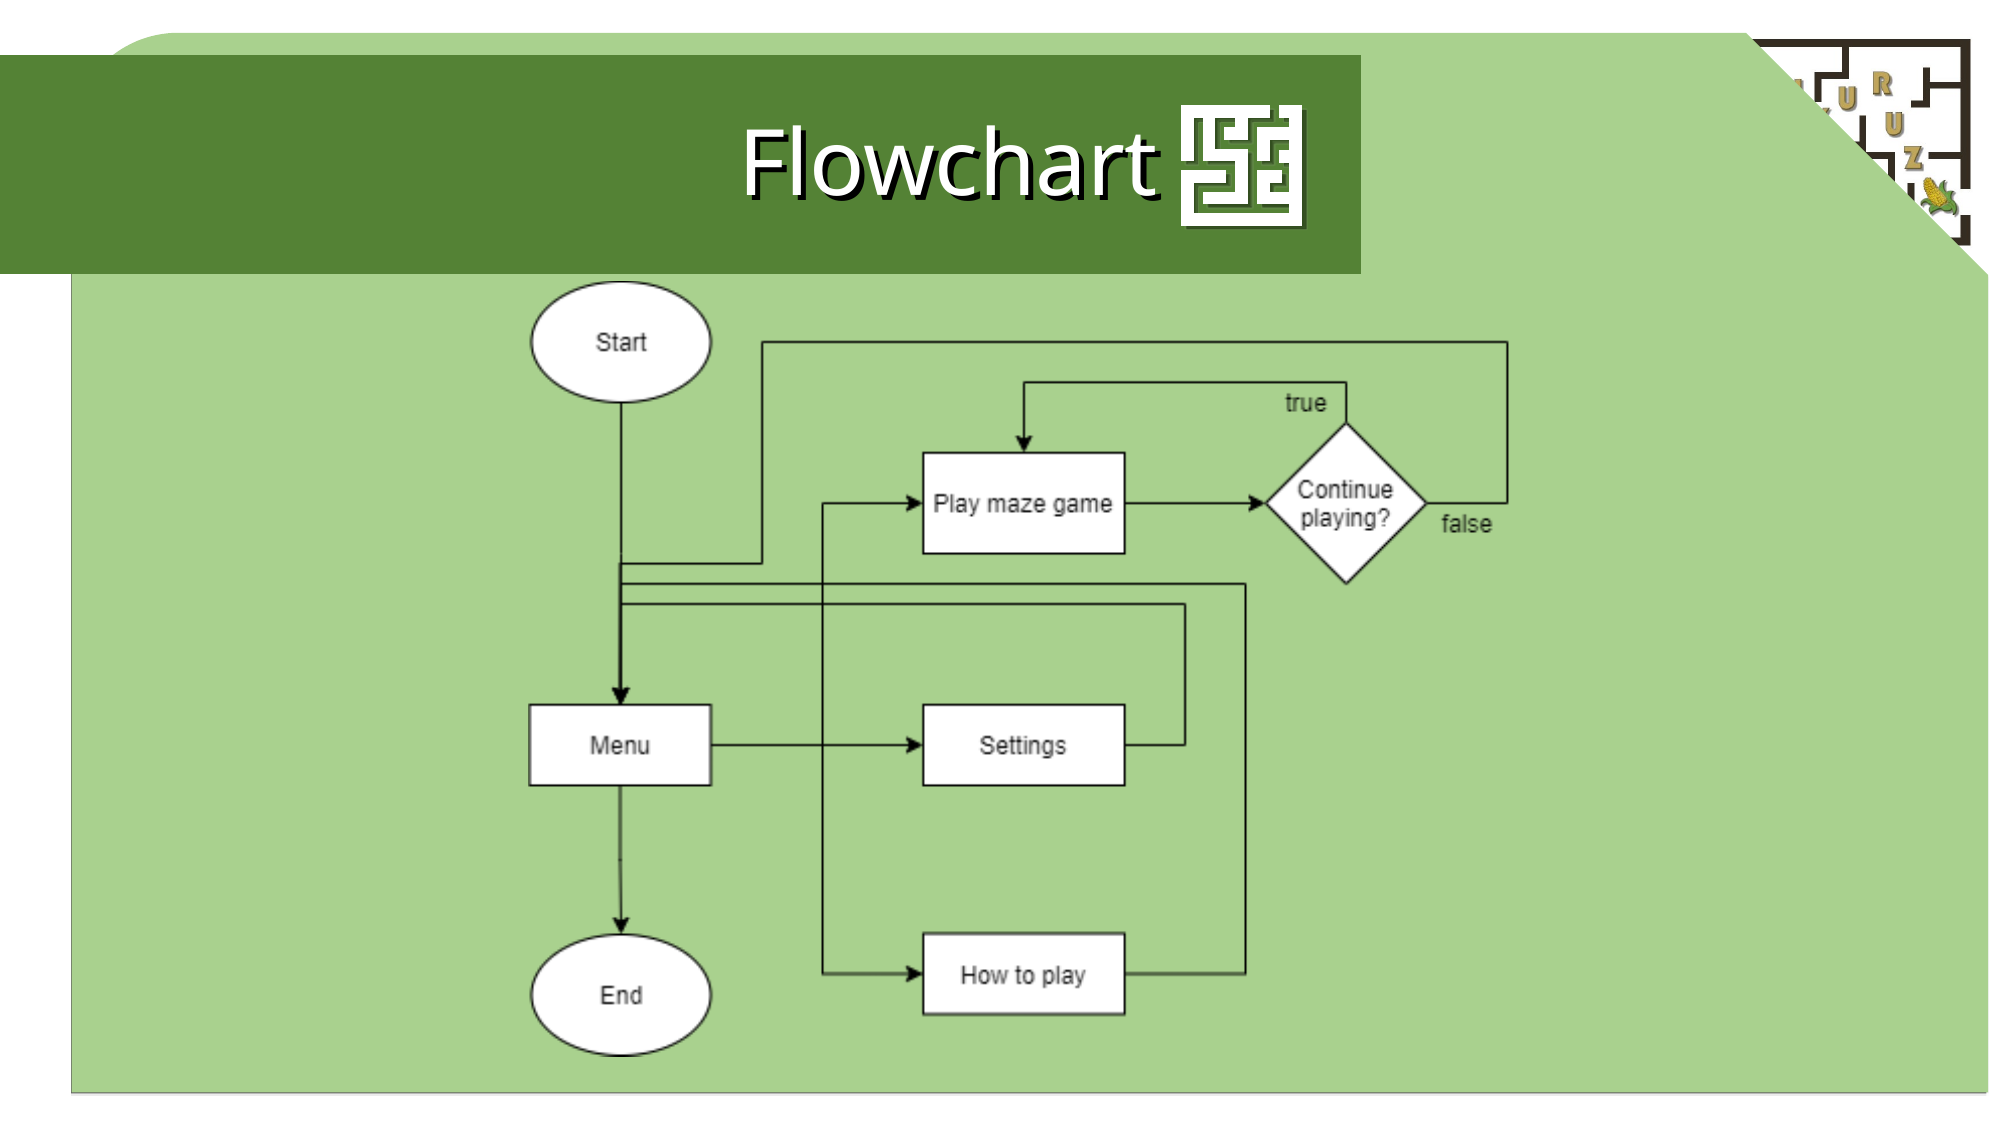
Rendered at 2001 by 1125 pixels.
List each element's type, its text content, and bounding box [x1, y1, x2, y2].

picture [1747, 32, 1973, 251]
text_box [0, 32, 1989, 1093]
title Flowchart [86, 57, 1812, 275]
picture [1154, 78, 1329, 253]
picture [528, 281, 1525, 1057]
